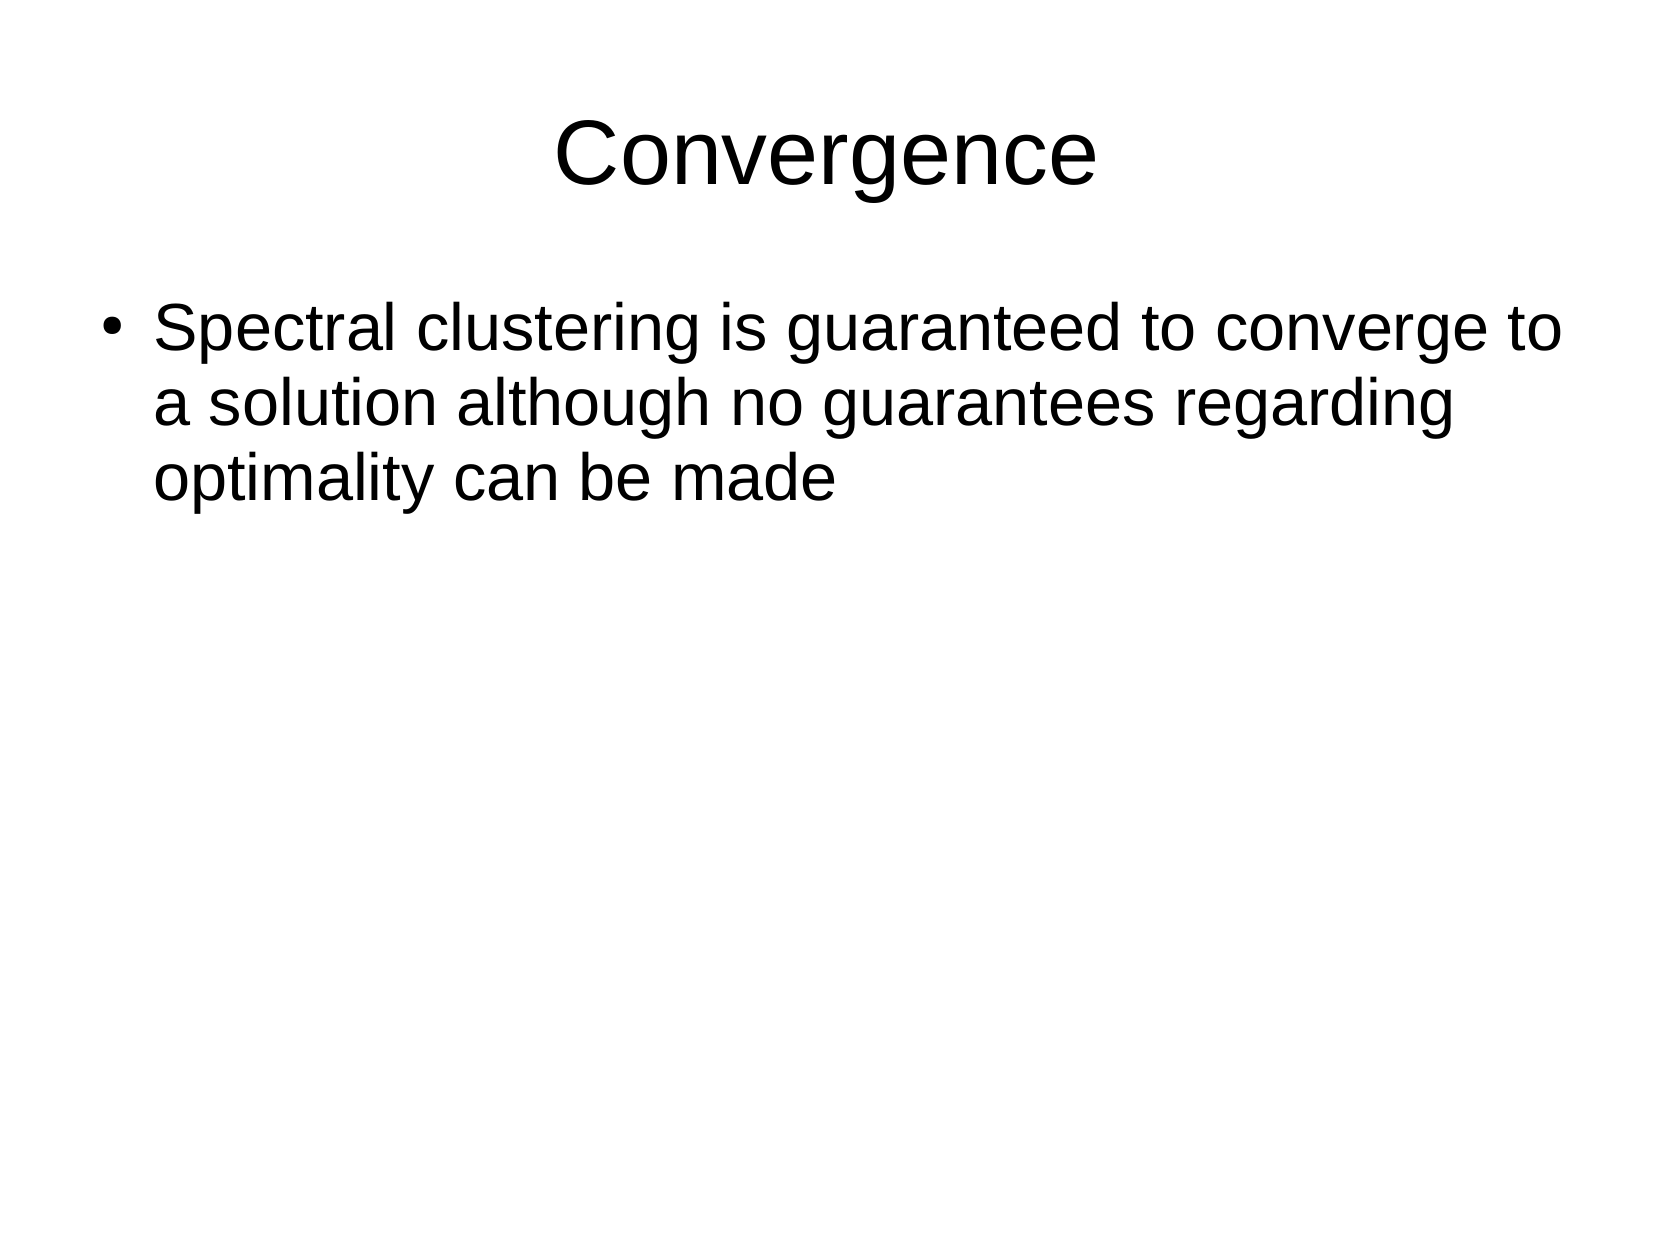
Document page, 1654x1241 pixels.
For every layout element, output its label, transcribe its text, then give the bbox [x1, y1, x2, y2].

title Convergence [82, 49, 1571, 257]
list Spectral clustering is guaranteed to converge to a solution although no guarantees regarding optimality can be made [82, 290, 1571, 1010]
